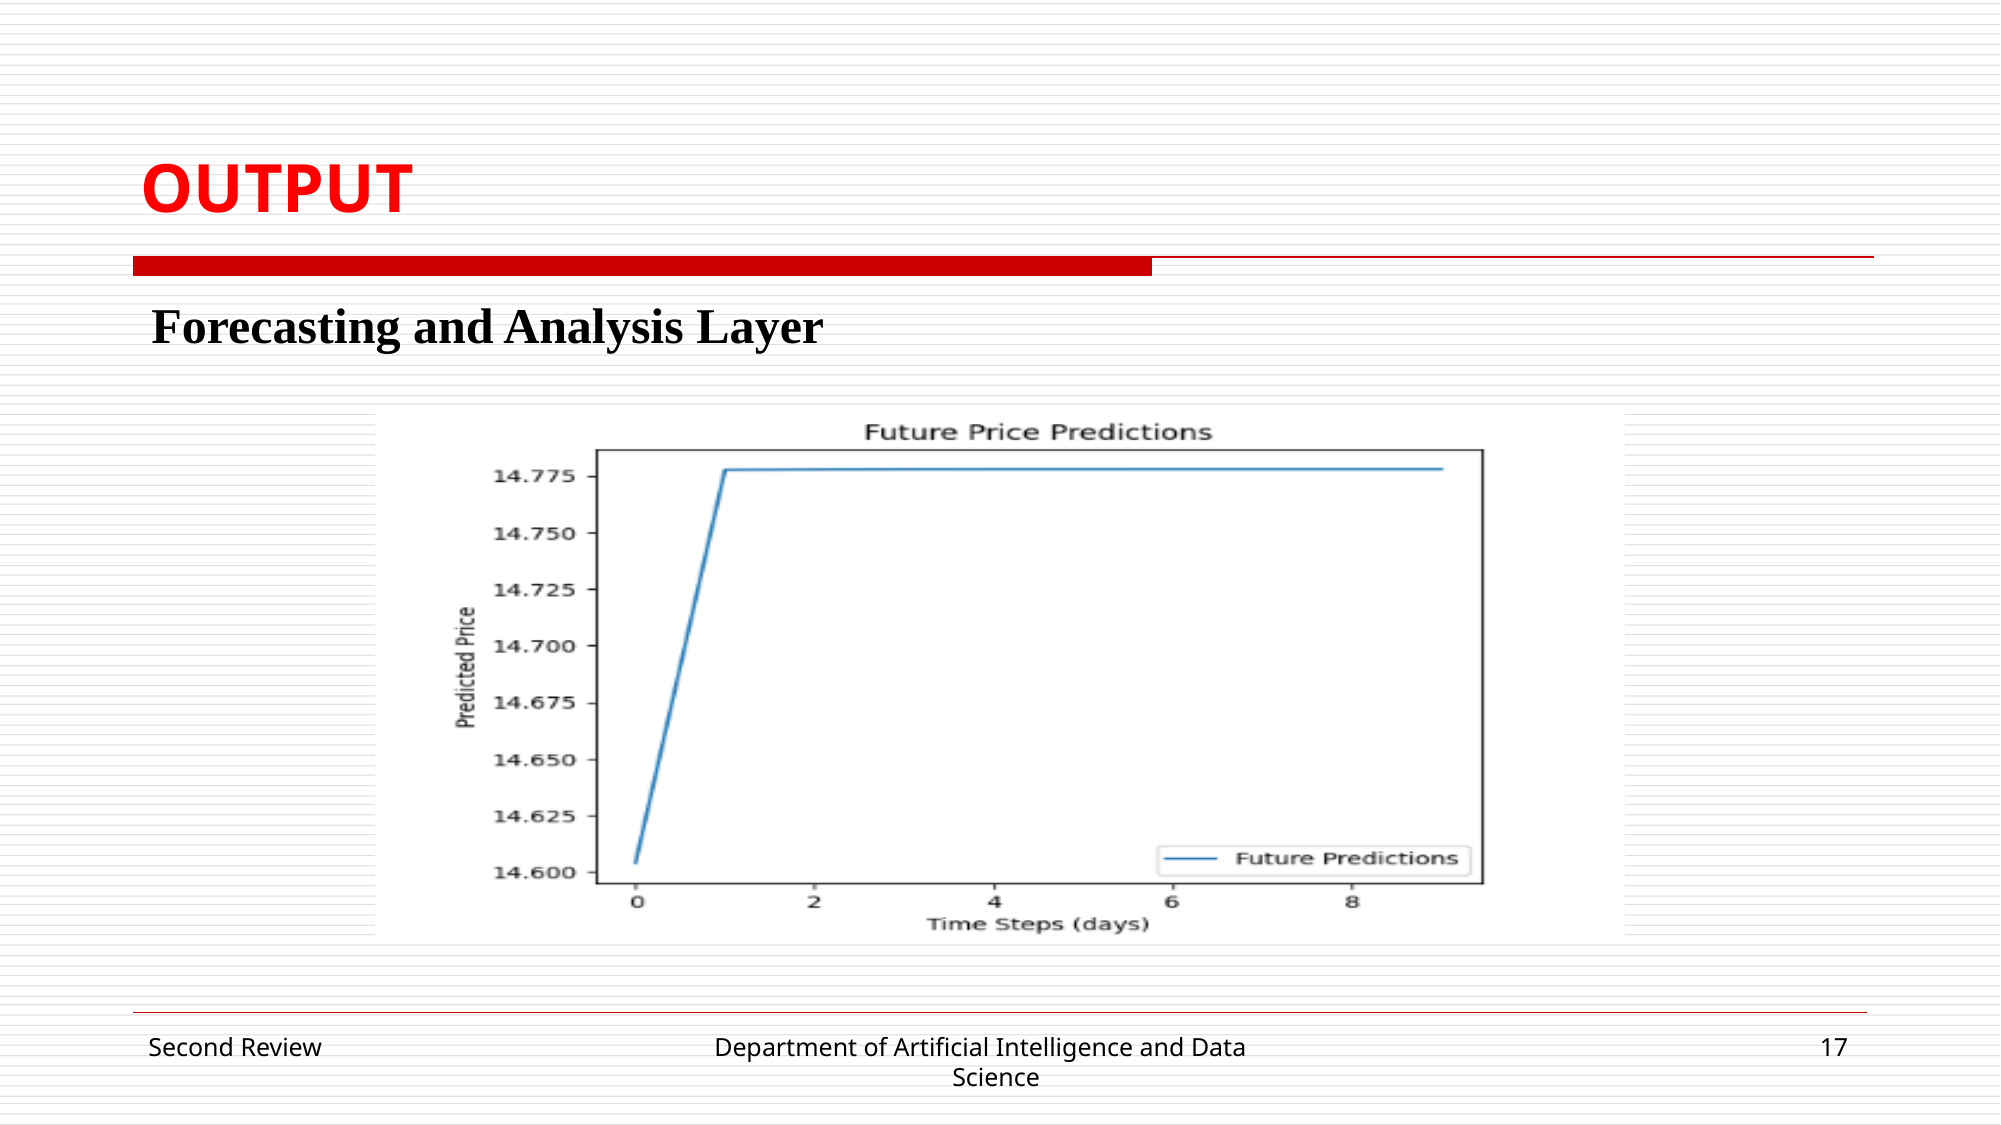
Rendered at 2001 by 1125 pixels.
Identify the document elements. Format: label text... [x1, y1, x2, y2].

text_box Forecasting and Analysis Layer [149, 291, 1036, 538]
picture [0, 0, 2000, 1125]
slide_number <number> [1813, 1029, 1861, 1125]
slide_number Second Review [146, 1029, 366, 1125]
title OUTPUT [138, 144, 1862, 335]
footer Department of Artificial Intelligence and Data Science [701, 1029, 1288, 1125]
